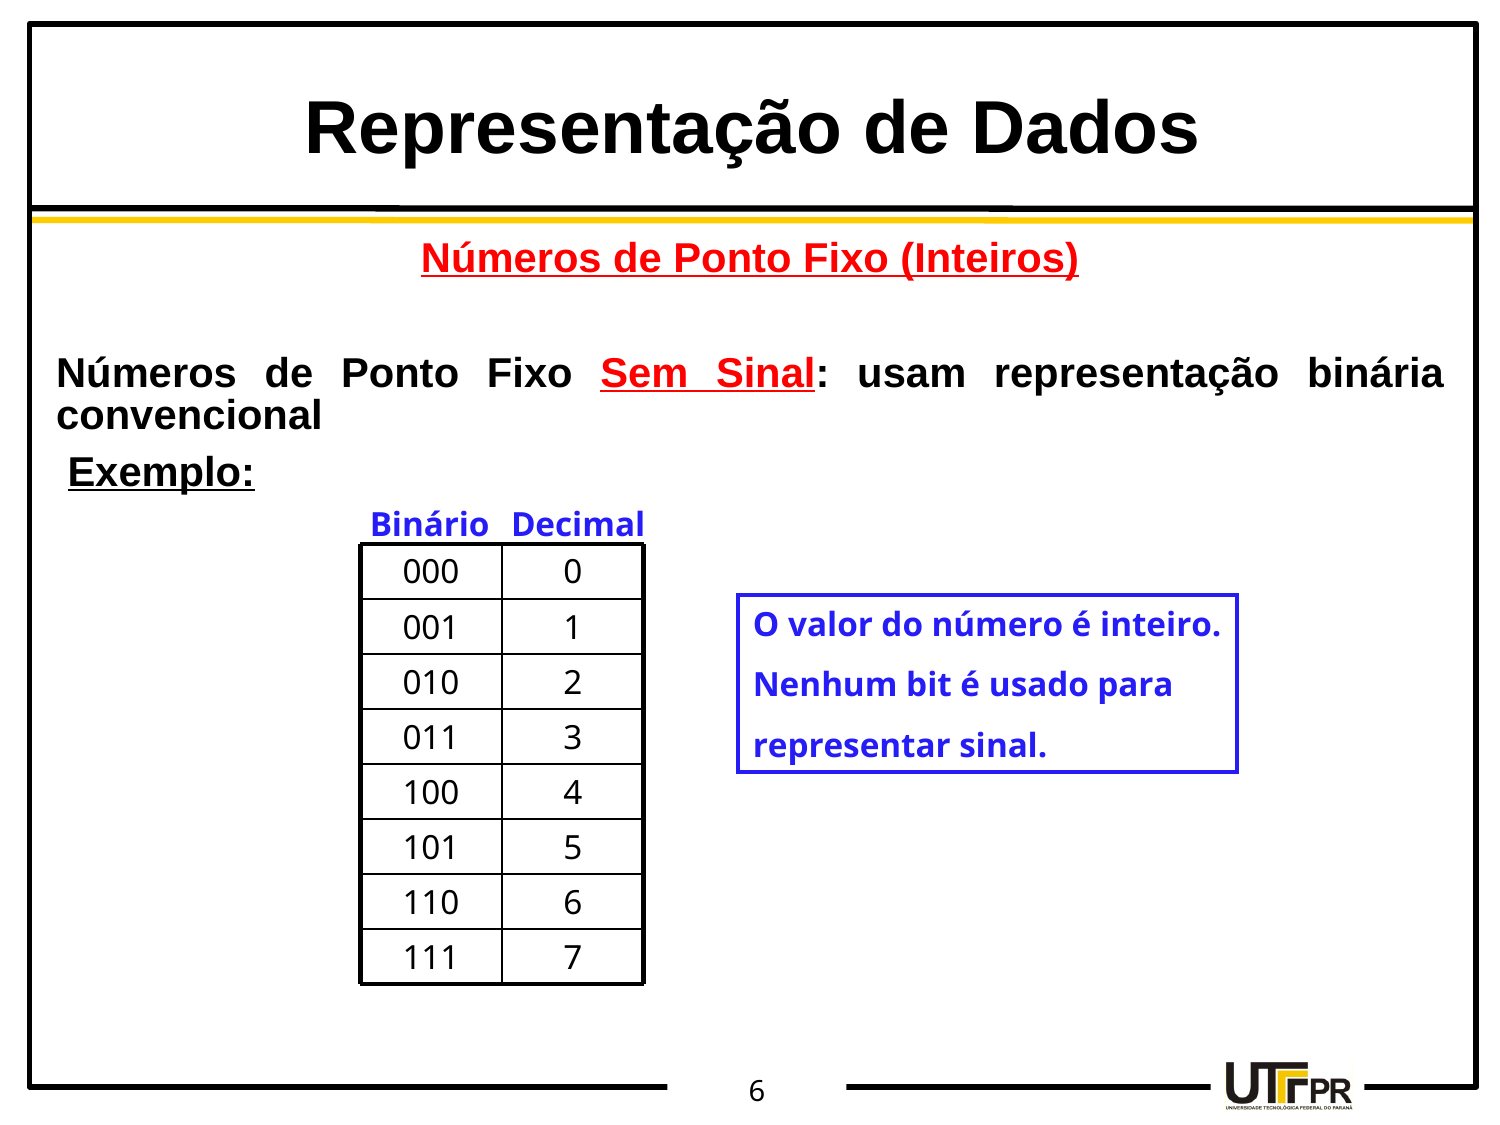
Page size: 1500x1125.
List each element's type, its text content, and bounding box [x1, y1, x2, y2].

text_box 000 [363, 551, 501, 598]
text_box Binário [355, 495, 496, 551]
text_box 111 [363, 930, 501, 982]
text_box 100 [363, 765, 501, 818]
text_box 5 [503, 820, 641, 873]
text_box 010 [363, 655, 501, 708]
text_box O valor do número é inteiro. Nenhum bit é usado para representar sinal. [738, 595, 1238, 773]
text_box 2 [503, 655, 641, 708]
text_box 011 [363, 710, 501, 763]
picture [1225, 1062, 1353, 1110]
text_box 1 [503, 600, 641, 653]
text_box Decimal [496, 495, 661, 551]
title Representação de Dados [29, 85, 1477, 180]
text_box 110 [363, 875, 501, 928]
text_box 101 [363, 820, 501, 873]
text_box 7 [503, 930, 641, 982]
text_box 4 [503, 765, 641, 818]
text_box 0 [503, 551, 641, 598]
text_box 001 [363, 600, 501, 653]
text_box 3 [503, 710, 641, 763]
text_box 6 [503, 875, 641, 928]
list Números de Ponto Fixo (Inteiros) Números de Ponto Fixo Sem Sinal: usam representação binária convencional Exemplo: [41, 231, 1459, 1001]
